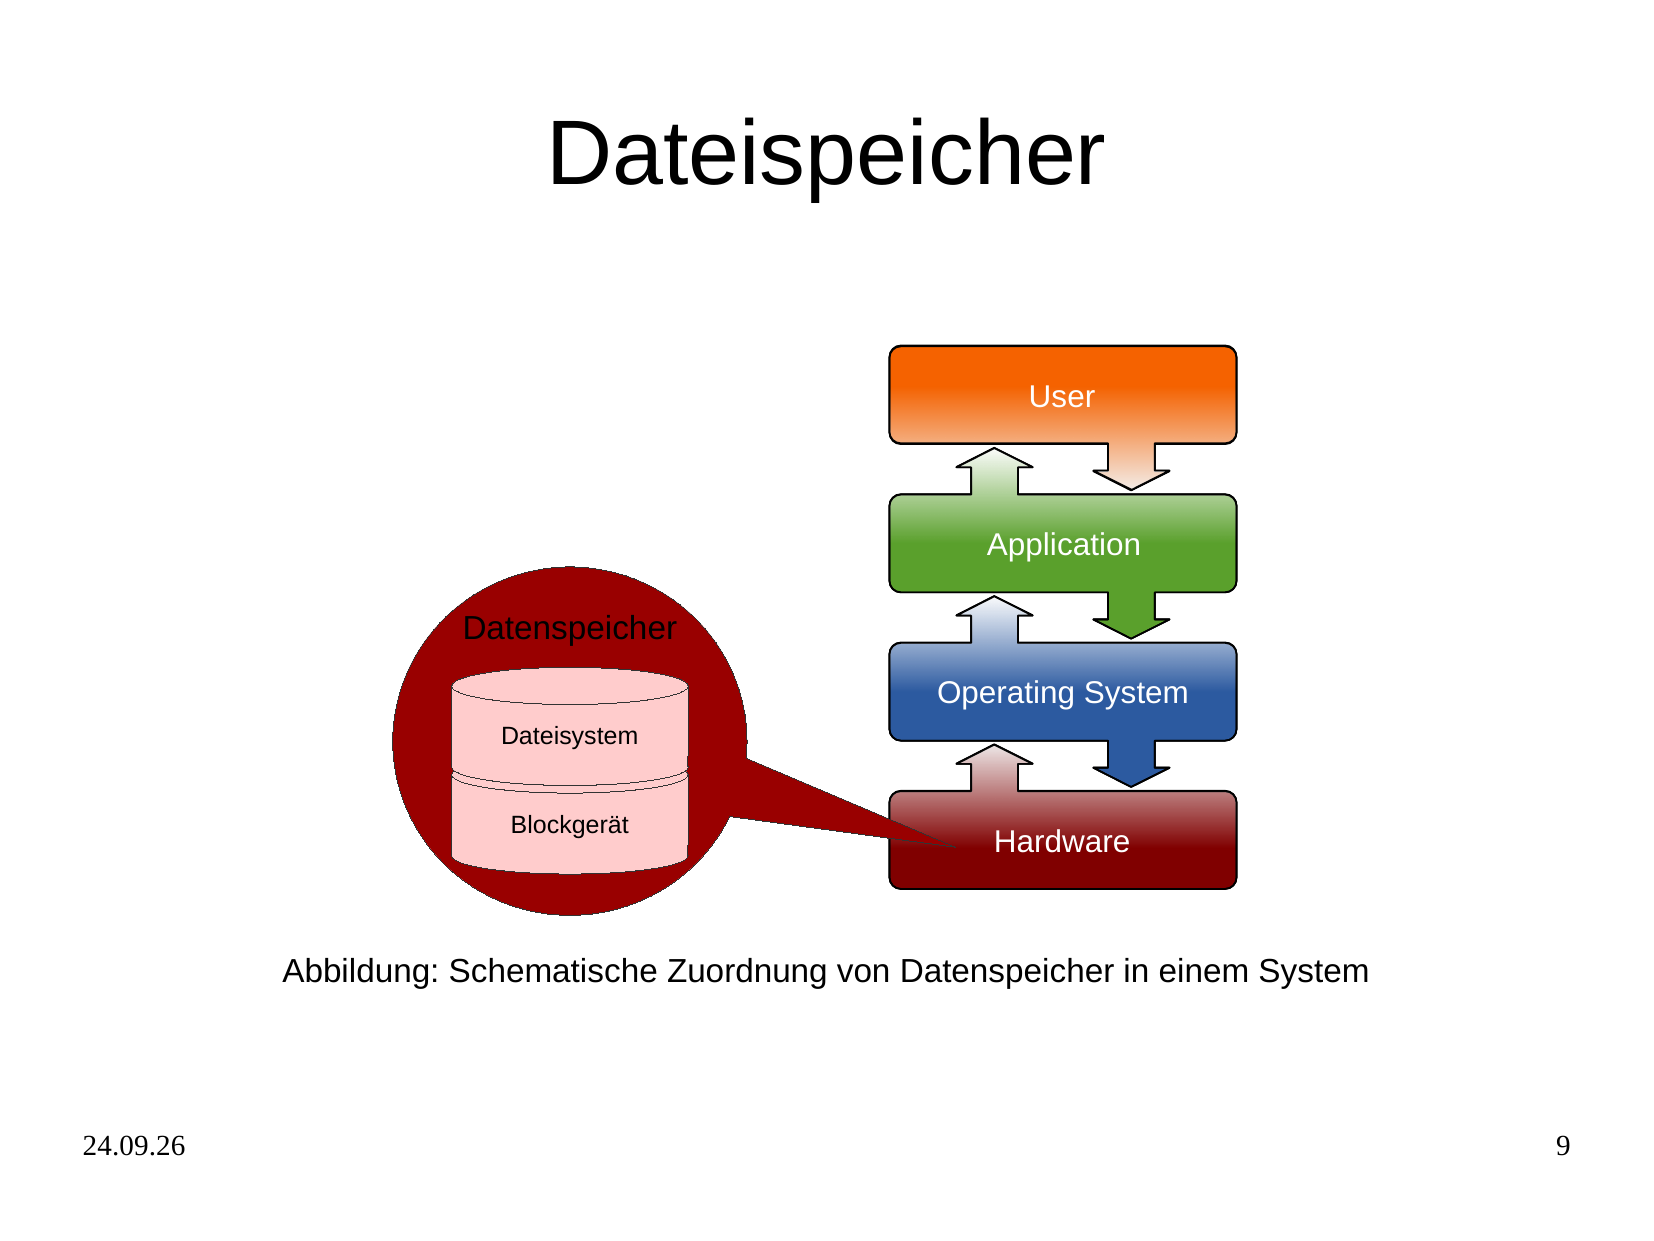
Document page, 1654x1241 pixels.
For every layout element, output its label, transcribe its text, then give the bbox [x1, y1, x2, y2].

picture [865, 324, 1261, 910]
text_box Dateisystem [451, 667, 689, 786]
text_box Blockgerät [451, 771, 689, 875]
title Dateispeicher [82, 49, 1571, 257]
text_box Abbildung: Schematische Zuordnung von Datenspeicher in einem System [267, 944, 1387, 997]
text_box [463, 566, 677, 602]
text_box Datenspeicher [447, 602, 693, 655]
text_box [392, 615, 956, 916]
